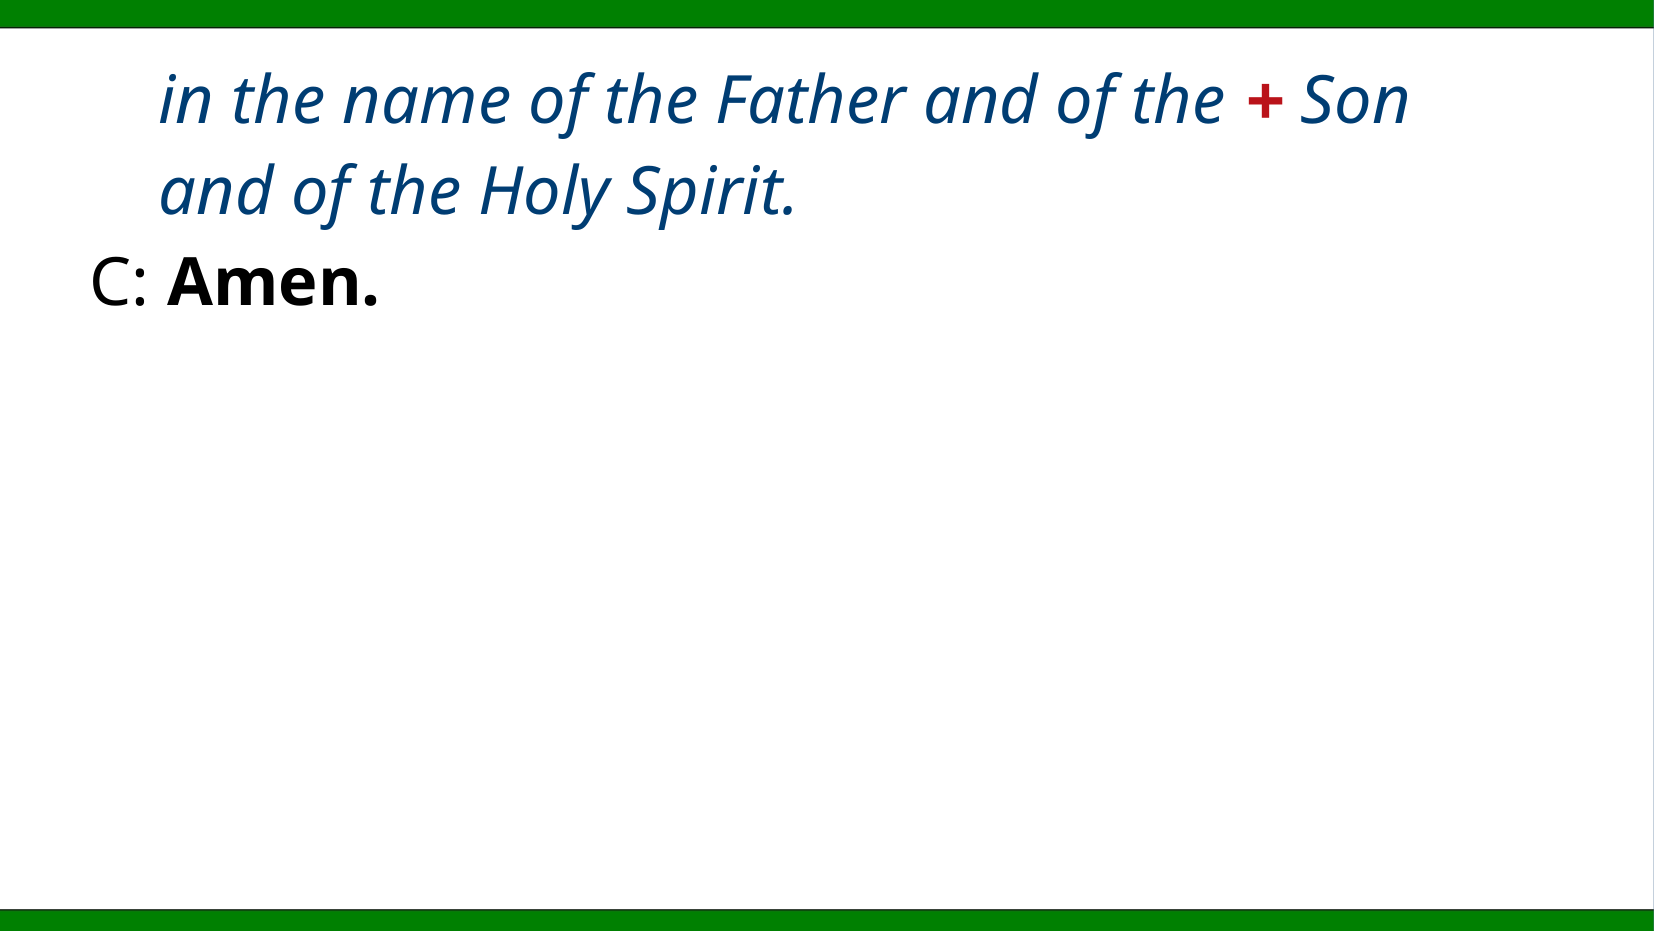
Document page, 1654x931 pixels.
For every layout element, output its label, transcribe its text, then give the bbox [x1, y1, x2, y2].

text_box in the name of the Father and of the + Son and of the Holy Spirit. C: Amen. [75, 45, 1561, 472]
picture [0, 0, 1654, 931]
